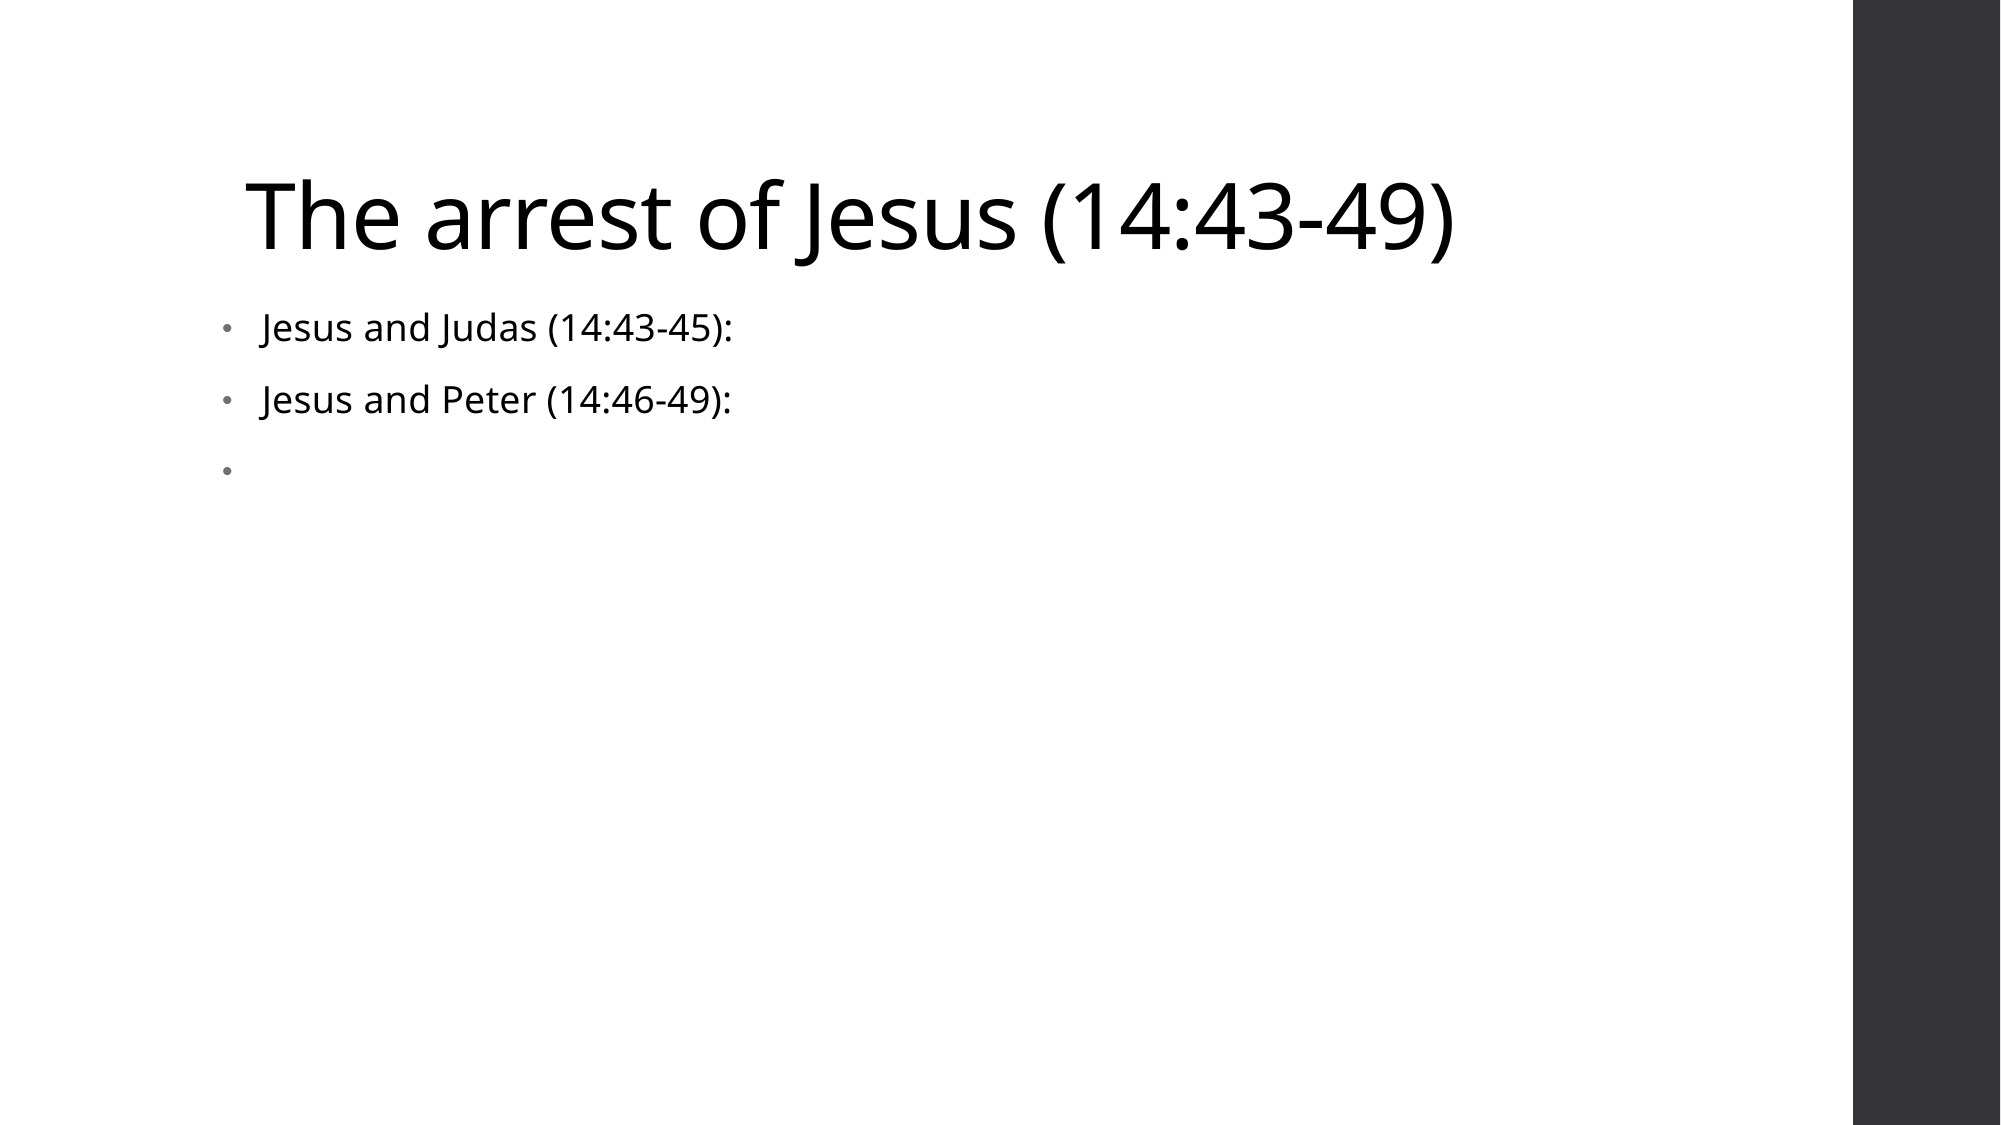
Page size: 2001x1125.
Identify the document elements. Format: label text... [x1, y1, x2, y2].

list Jesus and Judas (14:43-45): Jesus and Peter (14:46-49): [206, 299, 1617, 1014]
title The arrest of Jesus (14:43-49) [206, 60, 1797, 278]
